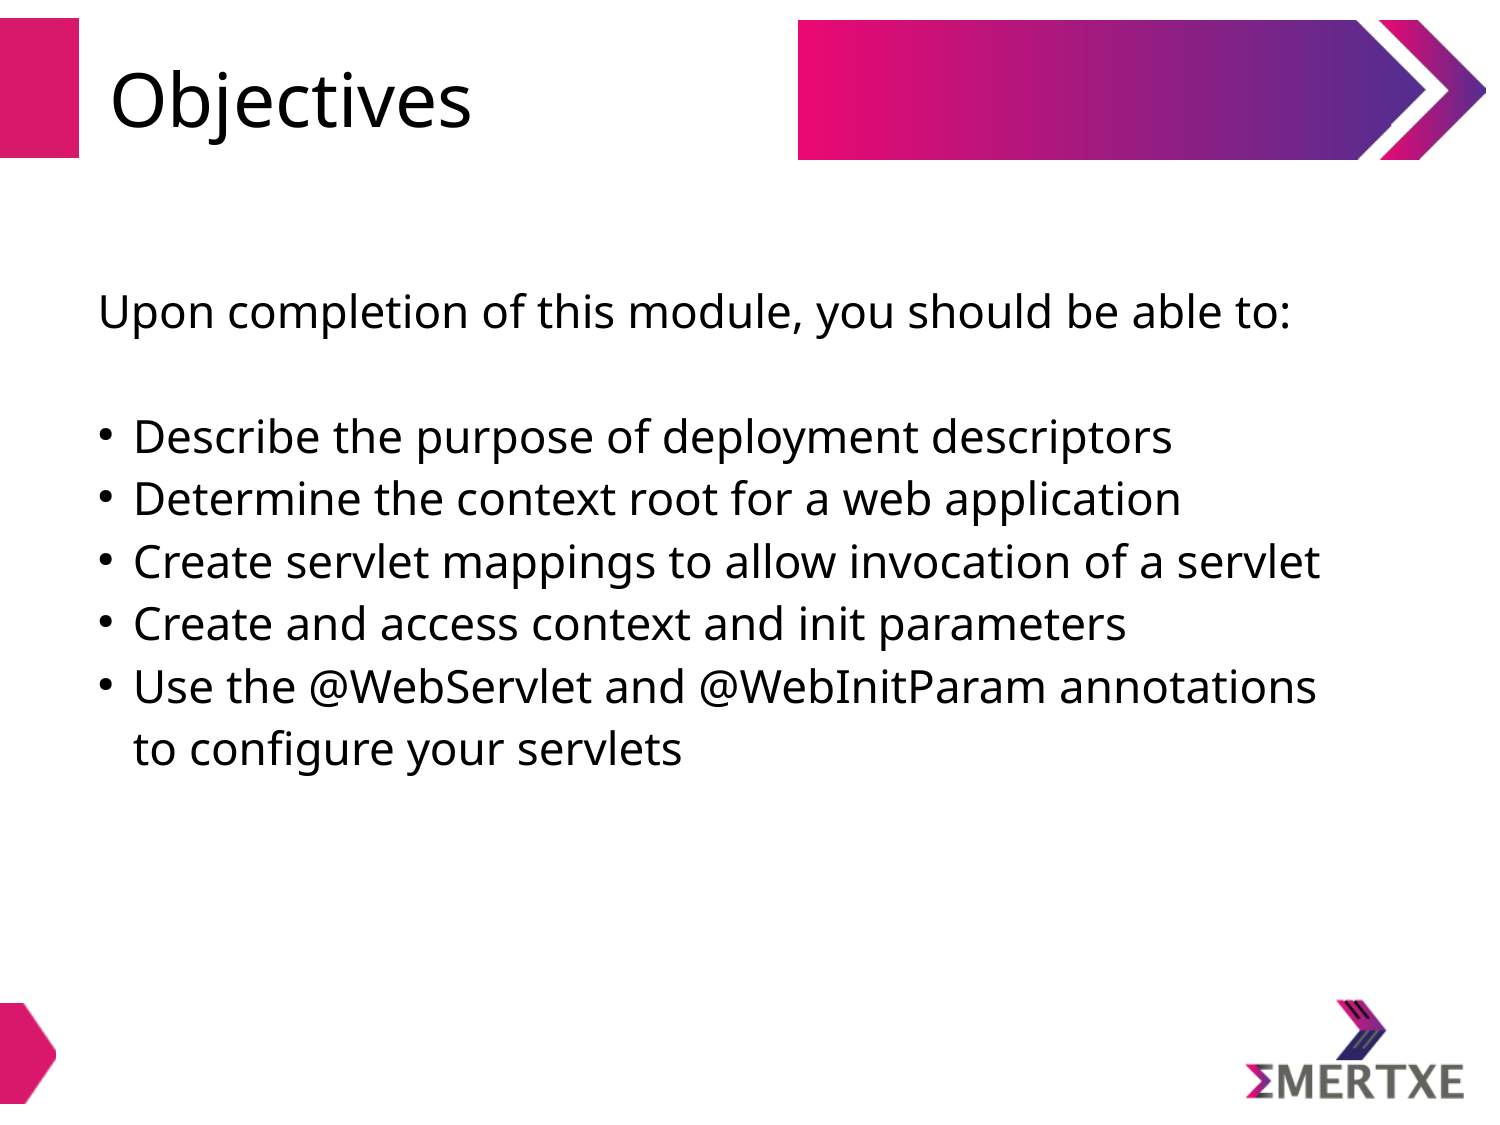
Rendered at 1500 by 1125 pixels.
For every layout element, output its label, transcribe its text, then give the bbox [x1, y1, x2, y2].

text_box Objectives [94, 39, 768, 142]
picture [1245, 996, 1465, 1099]
text_box Upon completion of this module, you should be able to: Describe the purpose of deployment descriptors Determine the context root for a web application Create servlet mappings to allow invocation of a servlet Create and access context and init parameters Use the @WebServlet and @WebInitParam annotations to configure your servlets [82, 271, 1371, 873]
picture [798, 20, 1486, 160]
